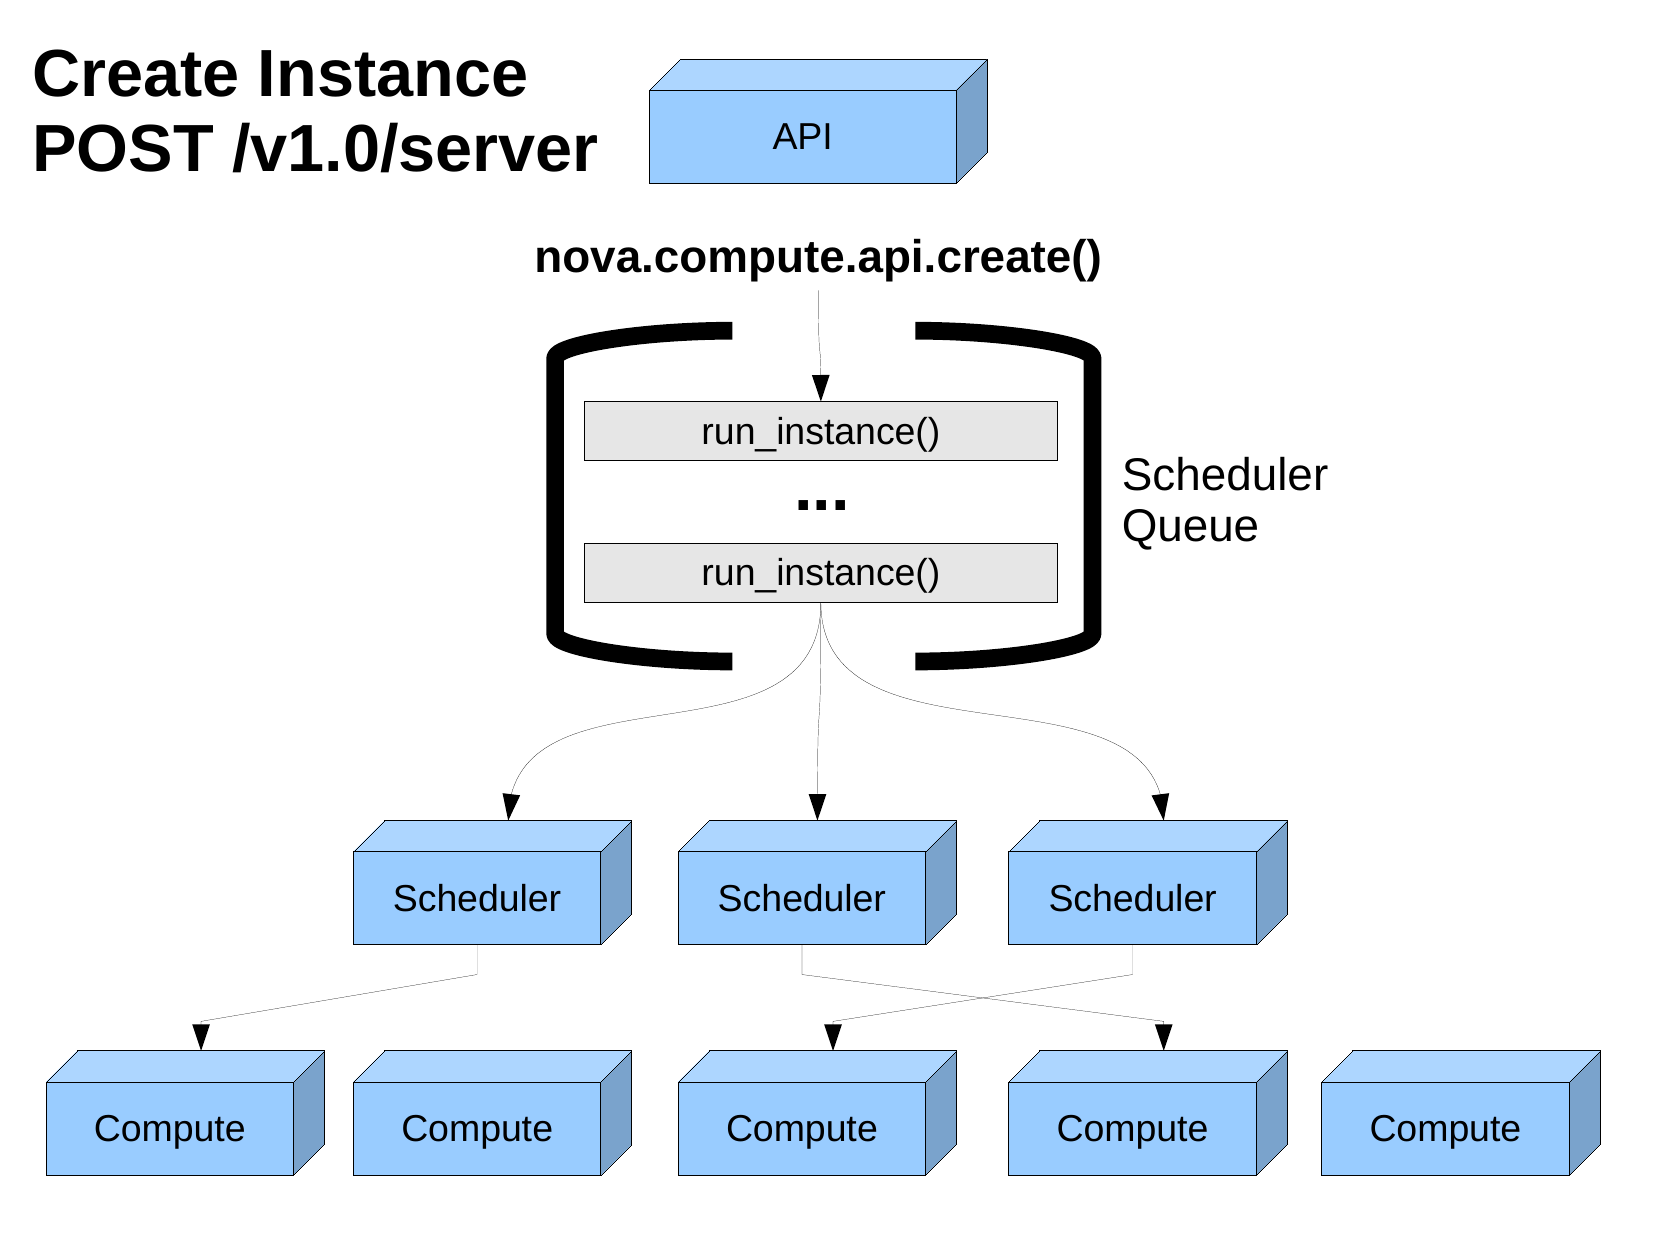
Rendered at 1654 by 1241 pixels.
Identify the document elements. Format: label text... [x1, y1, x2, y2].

table_cell 2 [1008, 820, 1287, 852]
table_cell MyHost27 [678, 820, 956, 852]
text_box Scheduler [678, 852, 925, 945]
text_box Create Instance POST /v1.0/server [17, 28, 614, 193]
text_box Scheduler [353, 852, 600, 945]
text_box Scheduler [1008, 852, 1256, 945]
text_box Compute [1008, 1083, 1256, 1176]
text_box API [1321, 1050, 1600, 1083]
text_box ... [779, 442, 865, 533]
text_box Compute [678, 1083, 925, 1176]
text_box Compute [46, 1083, 293, 1176]
text_box nova.compute.api.create() [519, 223, 1118, 291]
table_cell 1 [649, 59, 986, 91]
text_box Scheduler Queue [1107, 441, 1344, 559]
text_box API [649, 91, 956, 184]
text_box run_instance() [584, 401, 1058, 461]
text_box OR [678, 1050, 956, 1083]
text_box run_instance() [584, 543, 1058, 603]
table_cell 8 [353, 820, 631, 852]
table_cell MyHost38 [353, 1050, 631, 1083]
text_box nova.compute.api.create_all_at_once() [1008, 1050, 1287, 1083]
text_box Compute [1321, 1083, 1569, 1176]
text_box Compute [353, 1083, 600, 1176]
table_cell 19 [46, 1050, 324, 1083]
